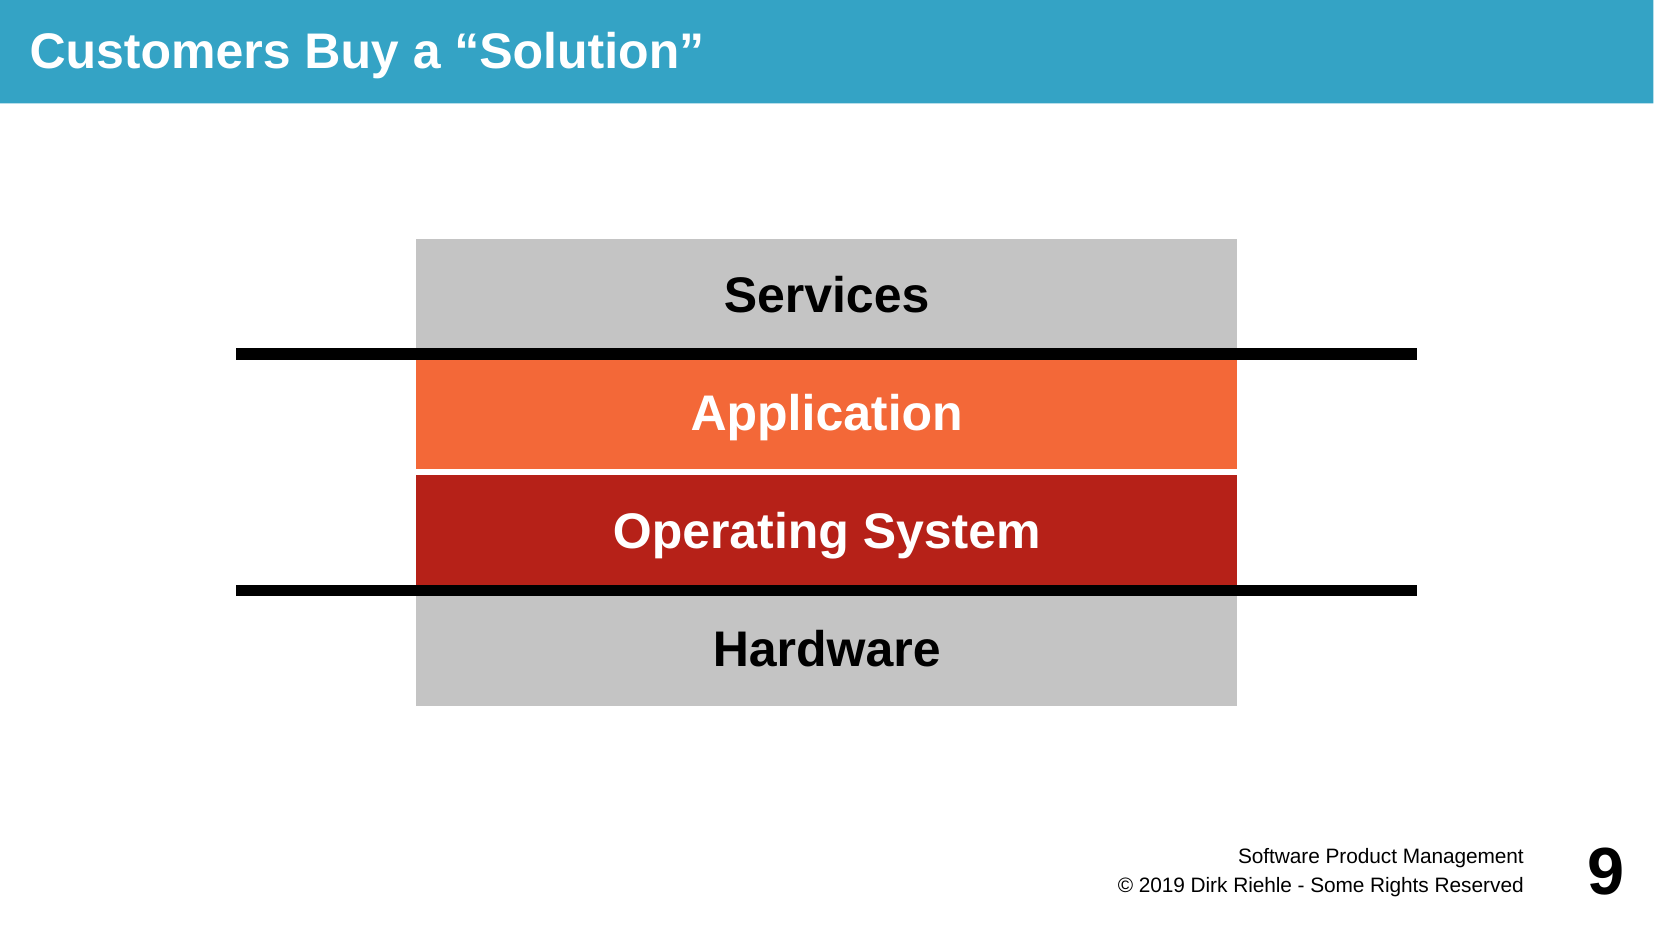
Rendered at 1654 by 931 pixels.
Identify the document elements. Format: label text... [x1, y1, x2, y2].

title Customers Buy a “Solution” [0, 0, 1654, 104]
text_box Services [413, 236, 1241, 348]
text_box Hardware [413, 596, 1241, 709]
text_box Operating System [413, 472, 1241, 585]
text_box Application [413, 360, 1241, 472]
